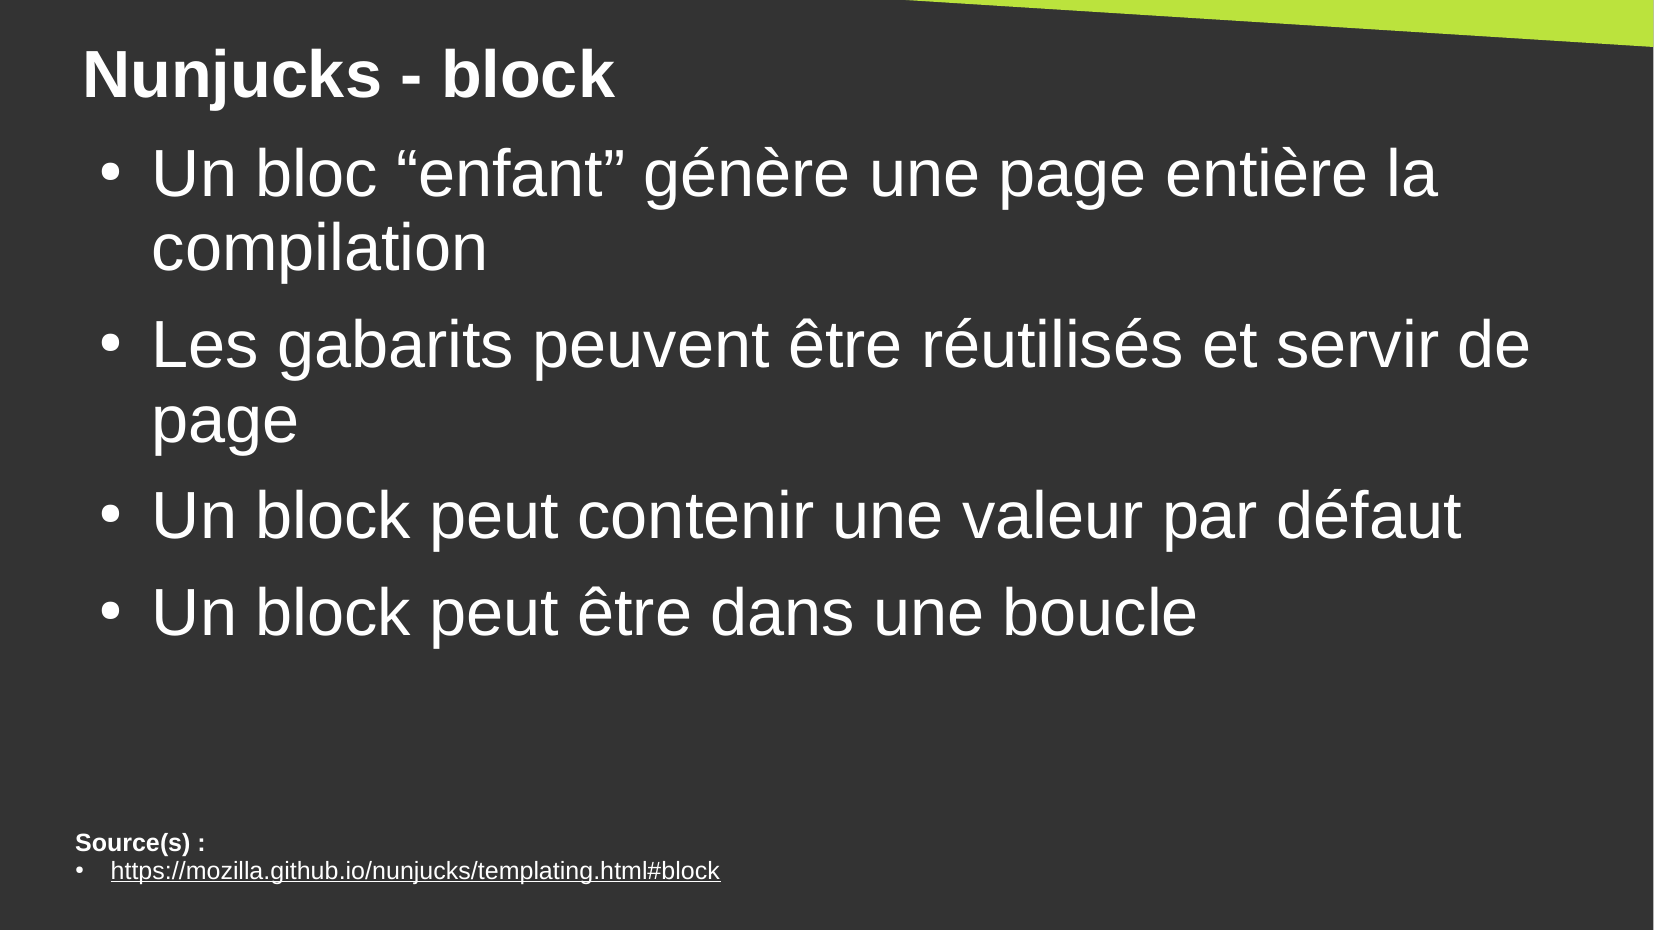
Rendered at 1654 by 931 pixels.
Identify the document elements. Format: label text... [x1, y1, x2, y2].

text_box Source(s) : https://mozilla.github.io/nunjucks/templating.html#block [60, 821, 1546, 931]
list Un bloc “enfant” génère une page entière la compilation Les gabarits peuvent être réutilisés et servir de page Un block peut contenir une valeur par défaut Un block peut être dans une boucle [80, 135, 1620, 739]
title Nunjucks - block [82, 37, 1571, 112]
text_box [905, 0, 1654, 48]
